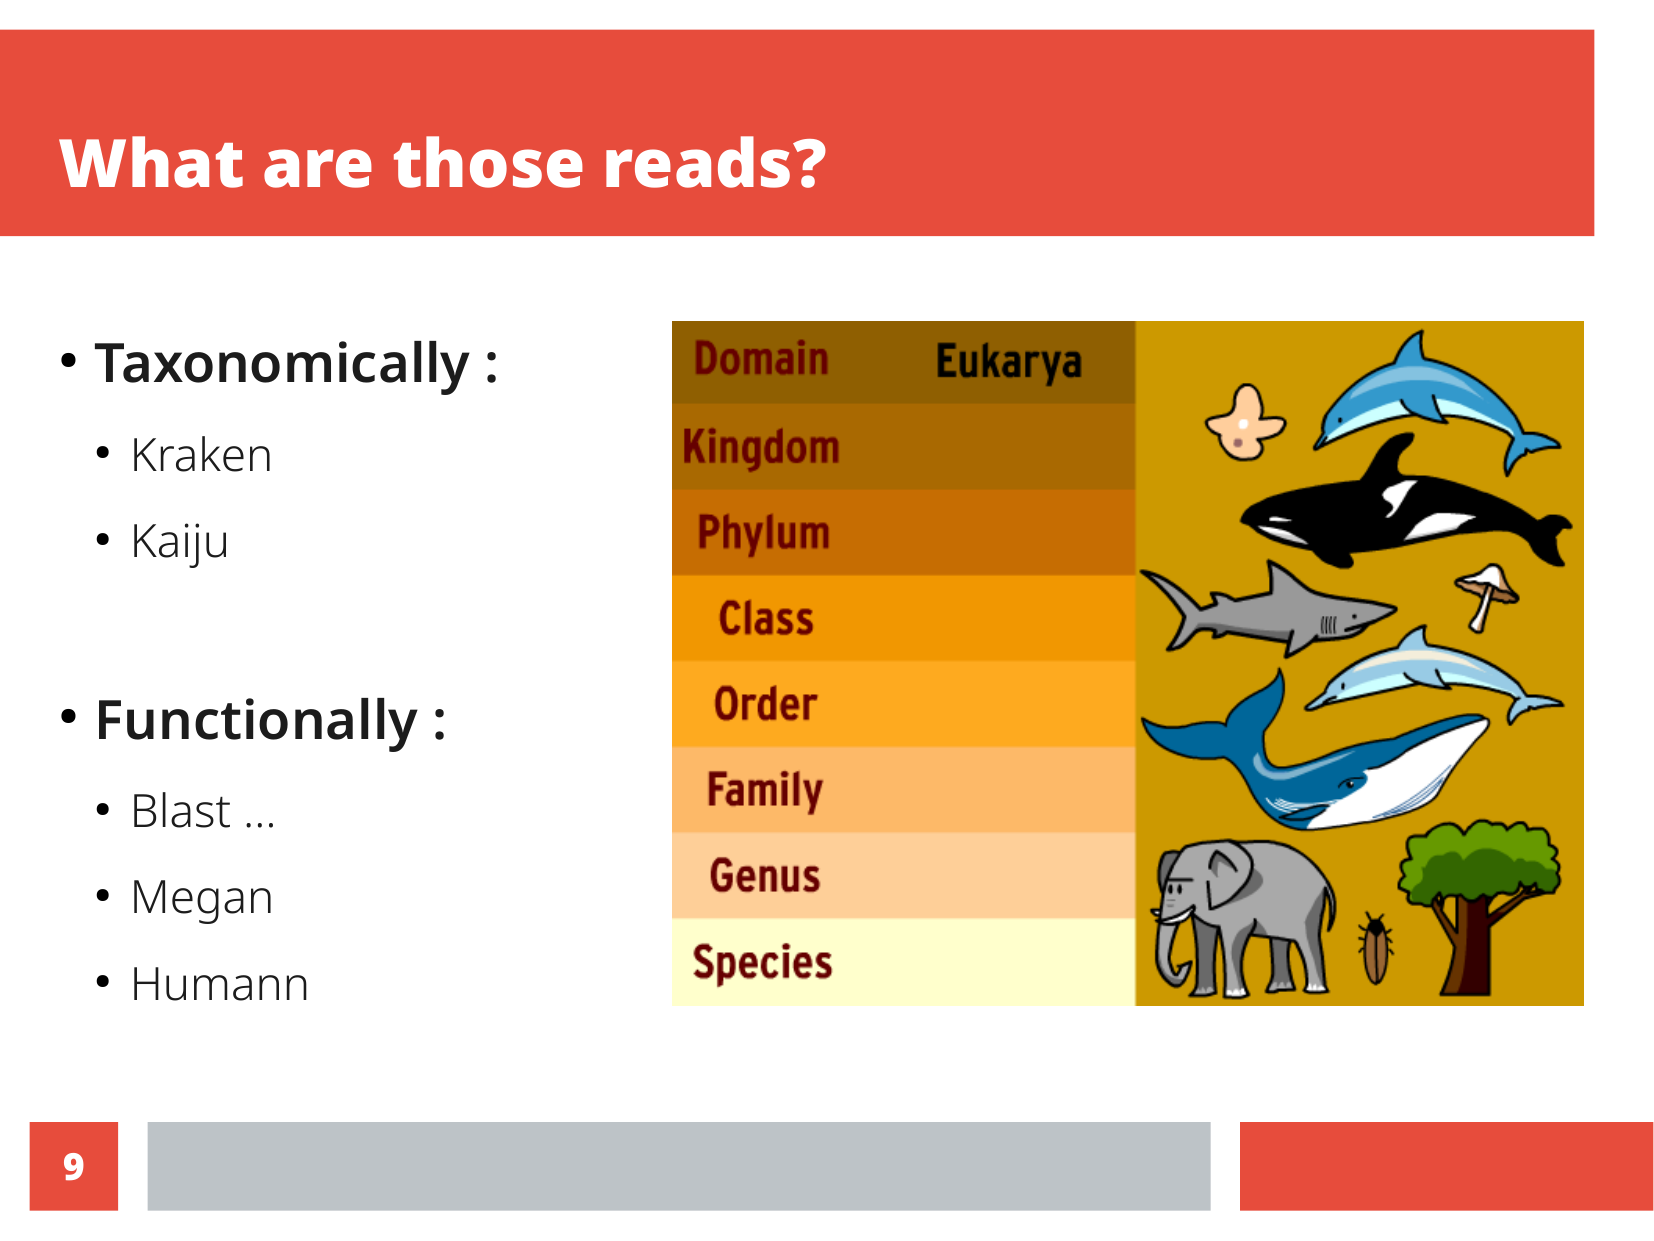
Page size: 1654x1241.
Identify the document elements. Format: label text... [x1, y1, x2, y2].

title What are those reads? [59, 59, 1595, 207]
picture [672, 321, 1584, 1006]
list Taxonomically : Kraken Kaiju Functionally : Blast … Megan Humann [59, 324, 1565, 1093]
